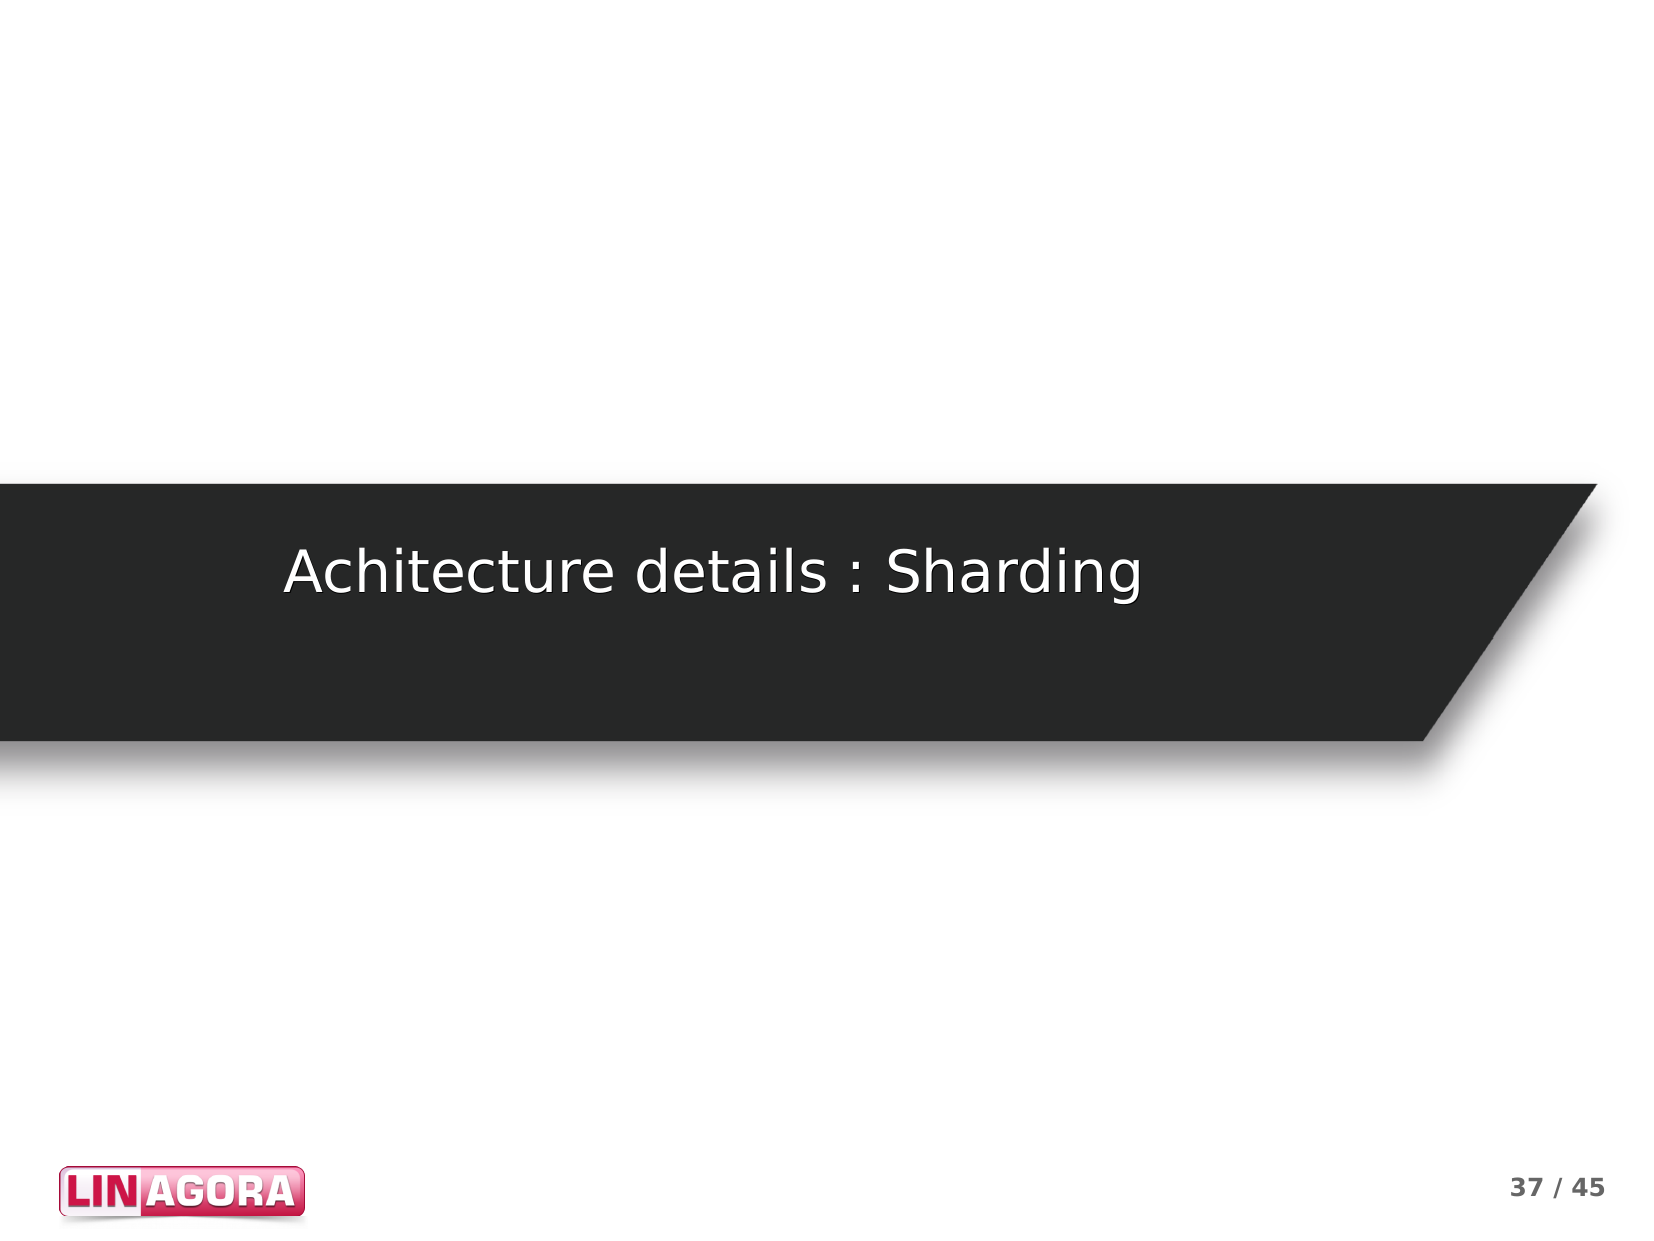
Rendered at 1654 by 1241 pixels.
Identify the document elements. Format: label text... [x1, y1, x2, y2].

picture [59, 1166, 308, 1229]
title Achitecture details : Sharding [82, 460, 1347, 686]
